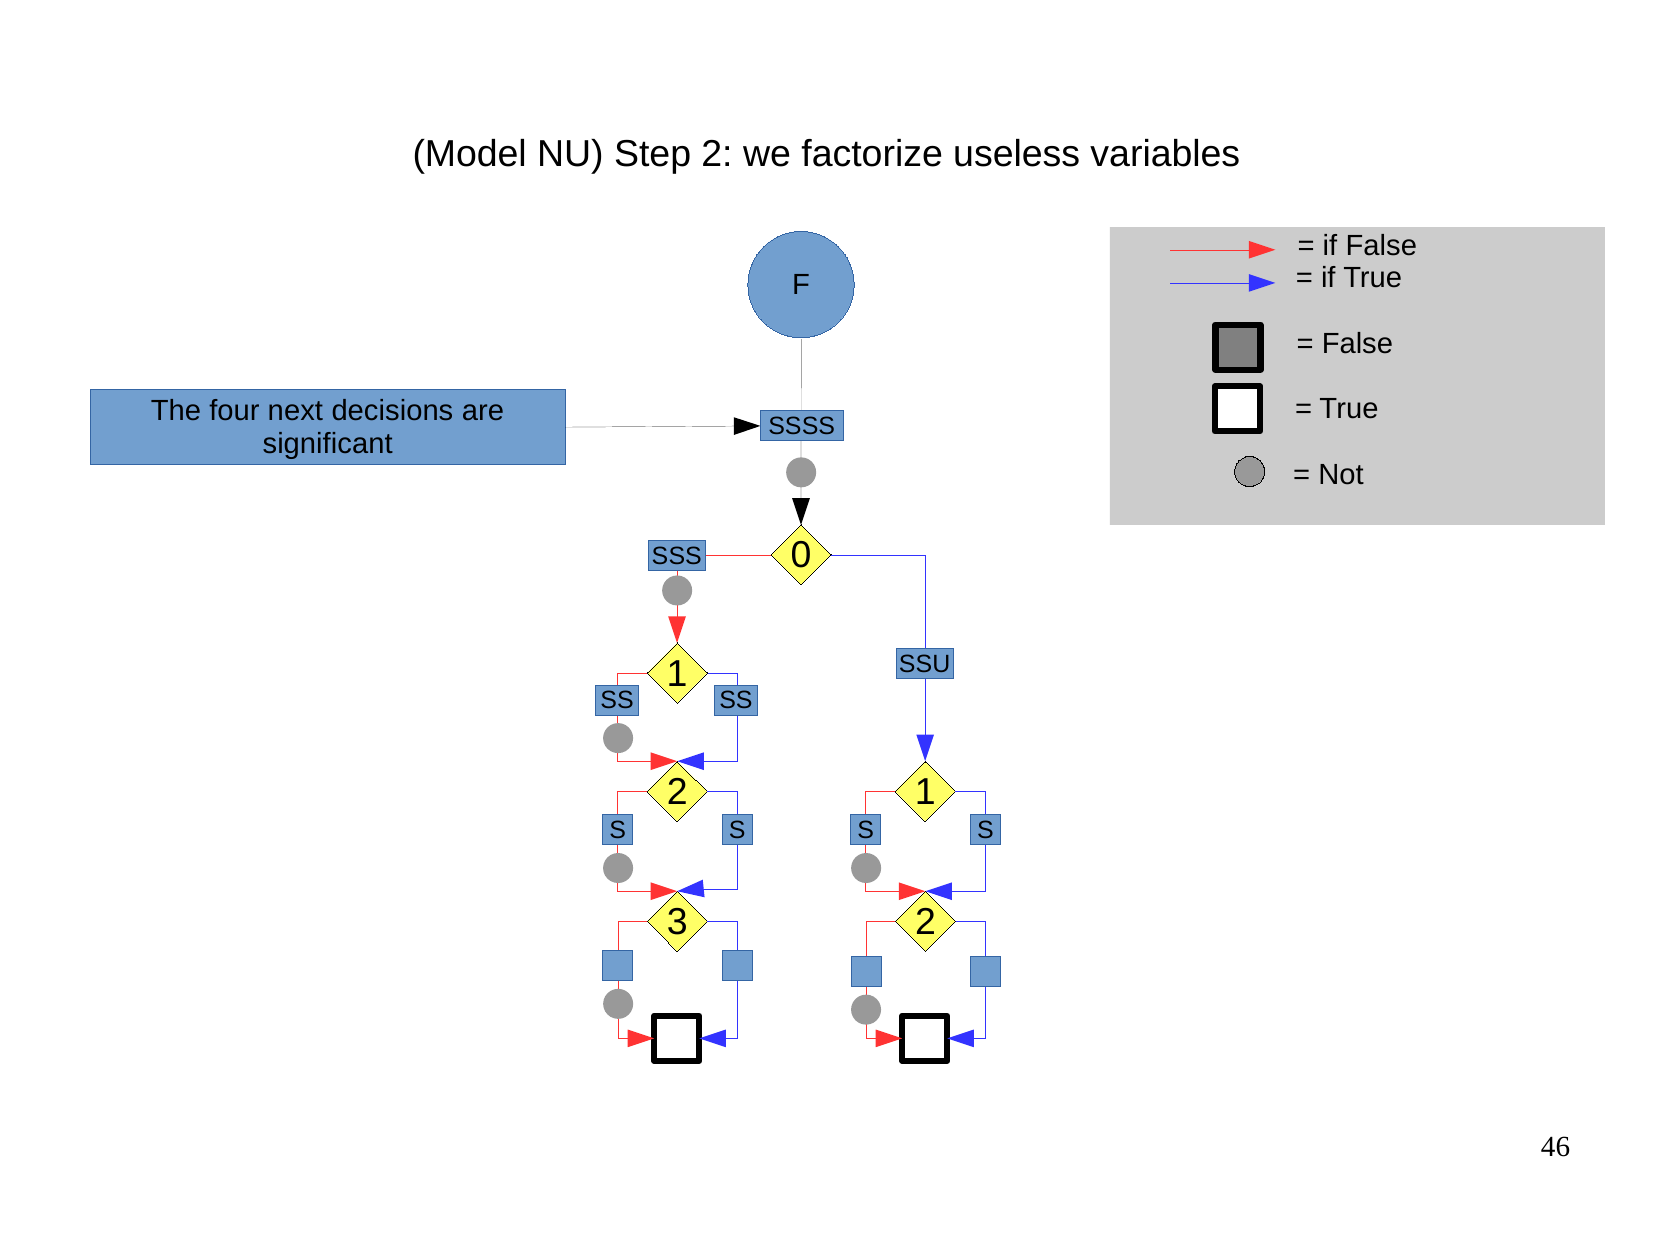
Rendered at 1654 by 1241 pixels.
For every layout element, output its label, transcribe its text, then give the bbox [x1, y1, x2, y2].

text_box [654, 1015, 700, 1061]
text_box SS [595, 685, 639, 716]
text_box [1215, 324, 1261, 370]
text_box SSU [896, 648, 954, 679]
text_box S [970, 814, 1001, 845]
text_box 2 [895, 891, 956, 952]
text_box [1215, 386, 1261, 432]
text_box [603, 852, 634, 884]
text_box S [722, 814, 753, 845]
title (Model NU) Step 2: we factorize useless variables [82, 49, 1571, 257]
text_box S [850, 814, 881, 845]
text_box [970, 956, 1001, 987]
text_box [603, 988, 634, 1019]
text_box [603, 723, 634, 754]
text_box [851, 956, 882, 987]
text_box 1 [647, 642, 708, 704]
text_box SSSS [760, 410, 844, 441]
text_box [662, 575, 693, 606]
text_box 3 [647, 892, 708, 952]
text_box F [747, 257, 855, 338]
text_box 0 [771, 524, 832, 585]
text_box [1234, 456, 1265, 487]
text_box [851, 852, 882, 884]
text_box S [602, 814, 633, 845]
text_box [902, 1015, 948, 1061]
text_box [851, 994, 882, 1025]
text_box [602, 950, 633, 981]
text_box 2 [647, 762, 708, 822]
text_box SS [714, 685, 758, 716]
text_box = if False = if True = False = True = Not [1109, 227, 1605, 525]
text_box 1 [895, 761, 956, 822]
text_box SSS [648, 540, 706, 571]
text_box [722, 950, 753, 981]
text_box [786, 457, 817, 488]
text_box The four next decisions are significant [90, 389, 566, 465]
